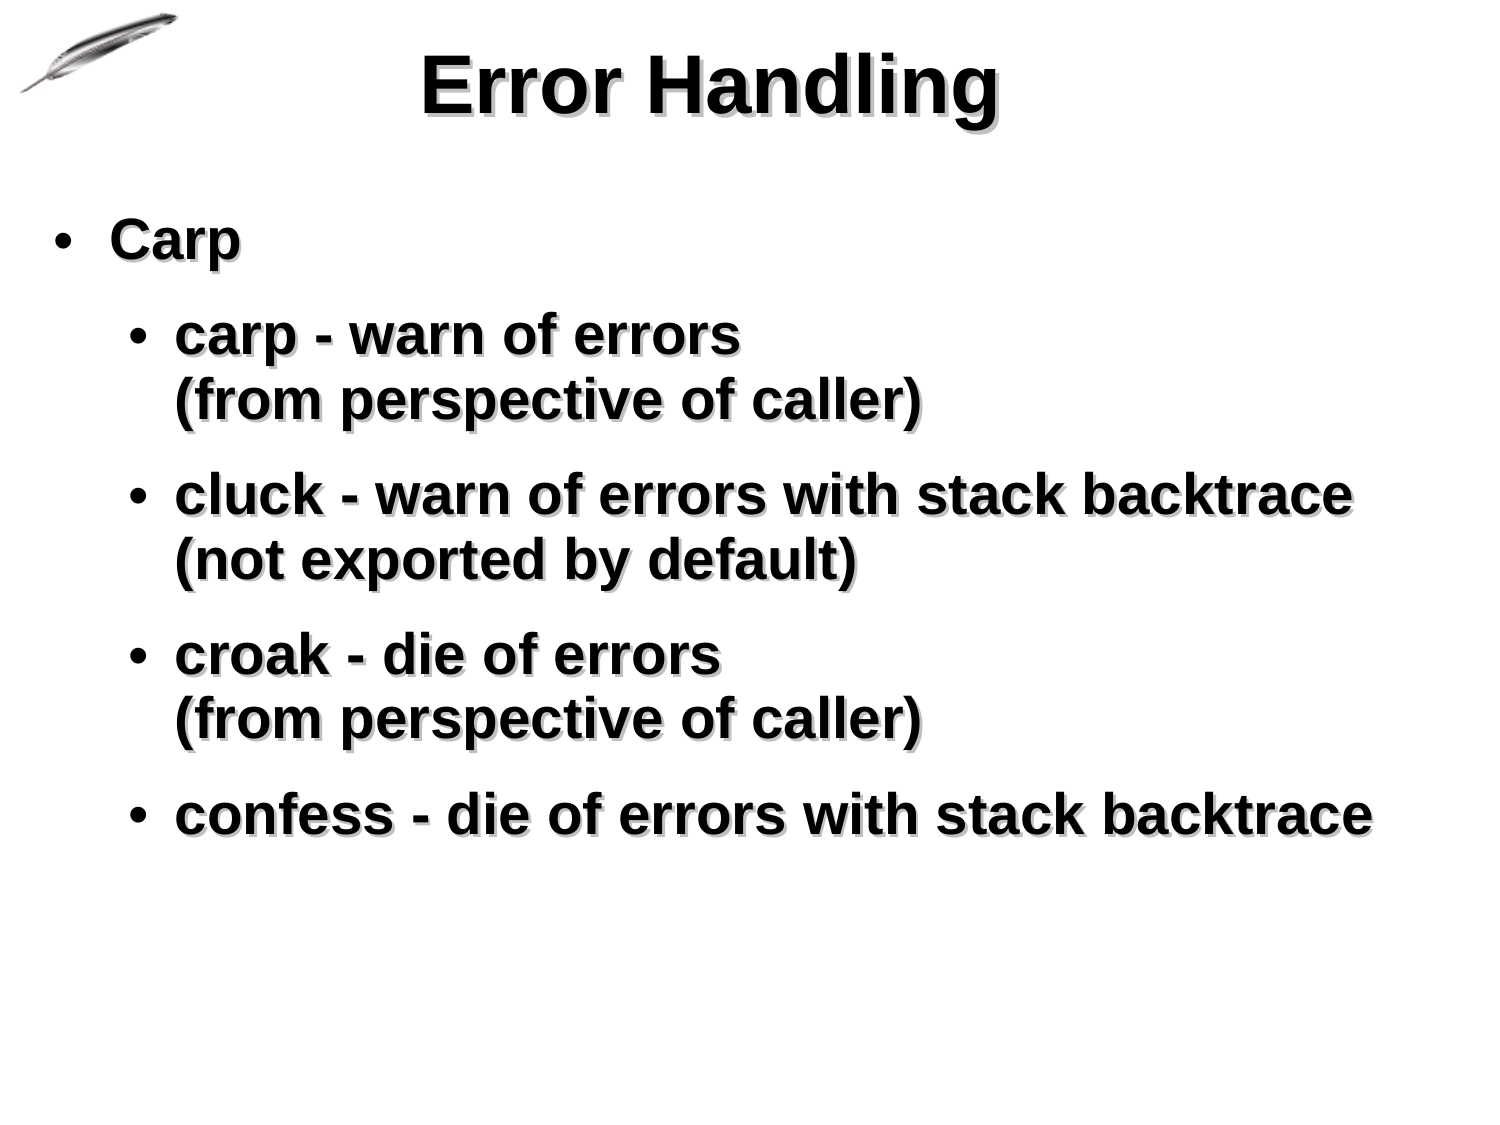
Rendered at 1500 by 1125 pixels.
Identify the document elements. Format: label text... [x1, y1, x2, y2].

picture [16, 11, 184, 95]
title Error Handling [419, 0, 1459, 179]
list Carp carp - warn of errors (from perspective of caller) cluck - warn of errors with stack backtrace (not exported by default) croak - die of errors (from perspective of caller) confess - die of errors with stack backtrace [53, 207, 1447, 1084]
